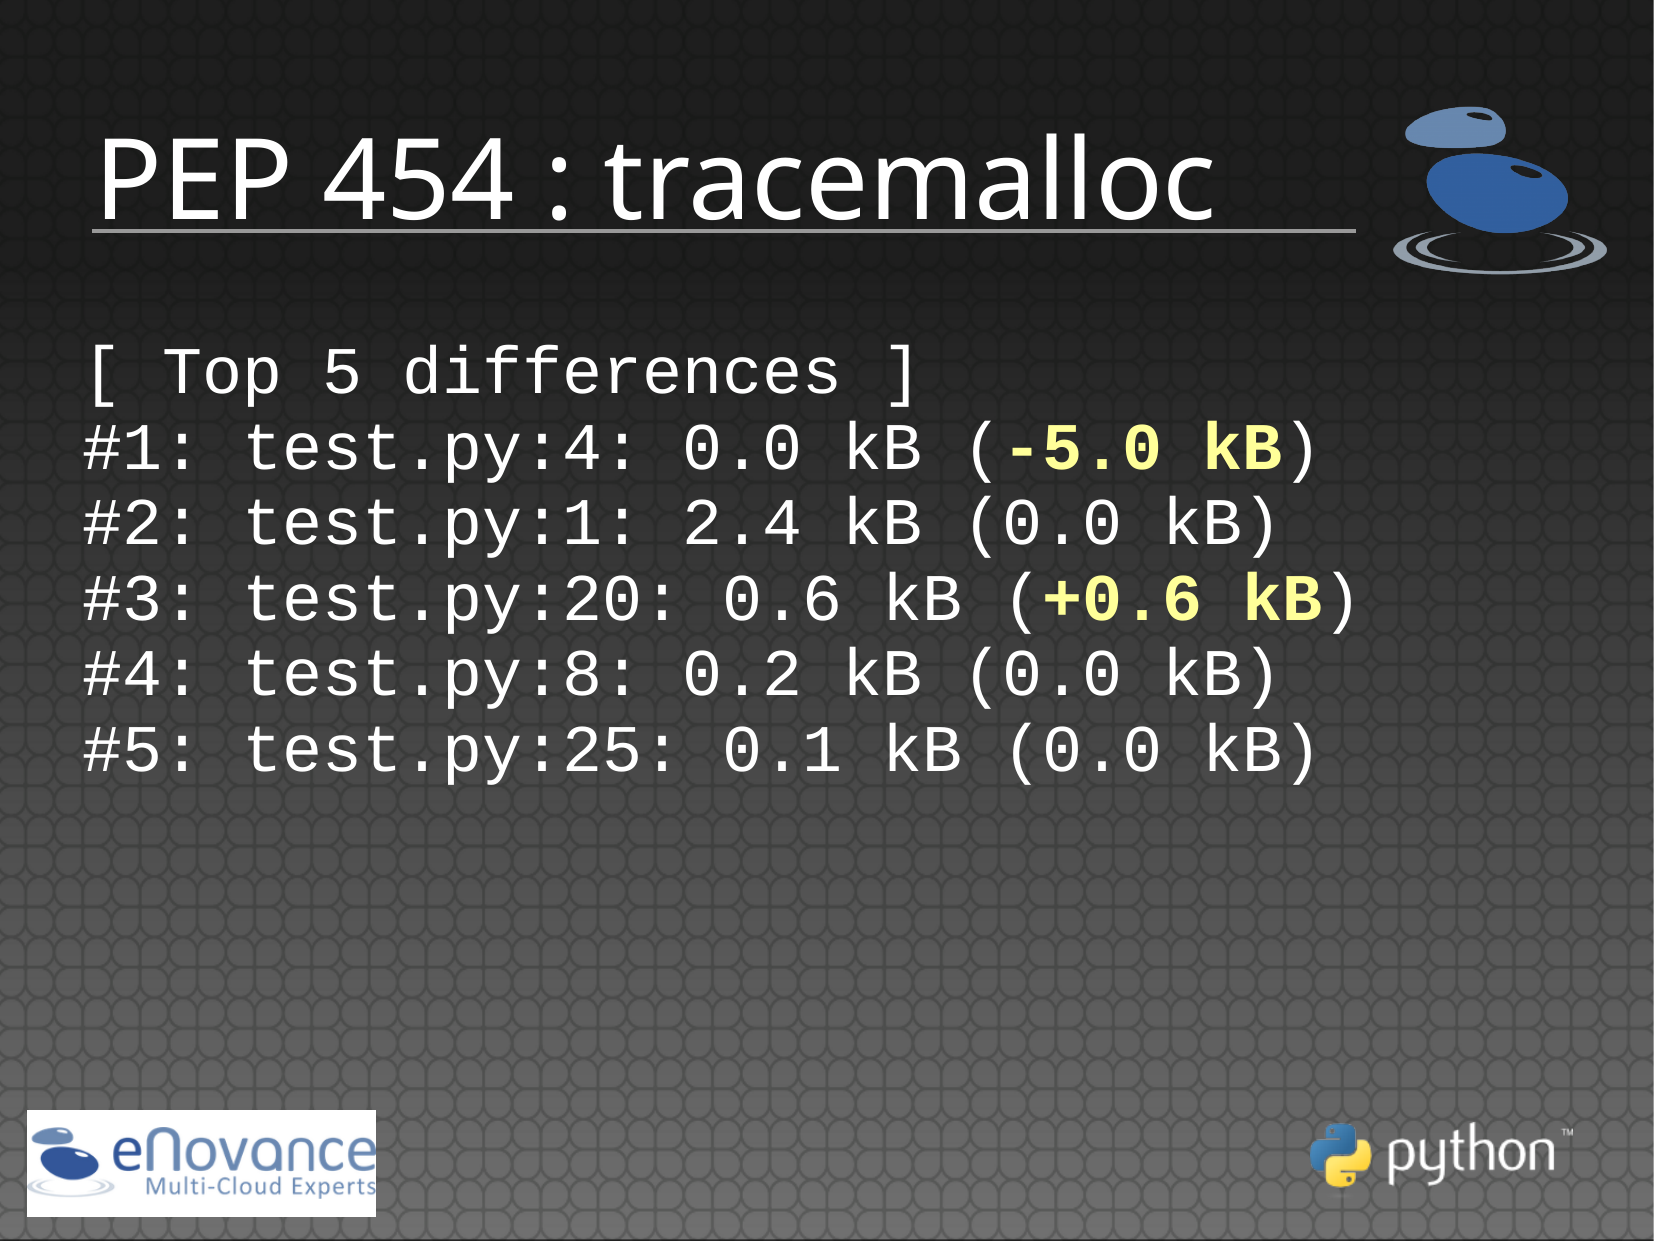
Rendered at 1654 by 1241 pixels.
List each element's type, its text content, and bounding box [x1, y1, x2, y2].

picture [0, 0, 1654, 1241]
list [ Top 5 differences ] #1: test.py:4: 0.0 kB (-5.0 kB) #2: test.py:1: 2.4 kB (0.0 kB) #3: test.py:20: 0.6 kB (+0.6 kB) #4: test.py:8: 0.2 kB (0.0 kB) #5: test.py:25: 0.1 kB (0.0 kB) [82, 338, 1579, 924]
title PEP 454 : tracemalloc [94, 100, 1426, 251]
